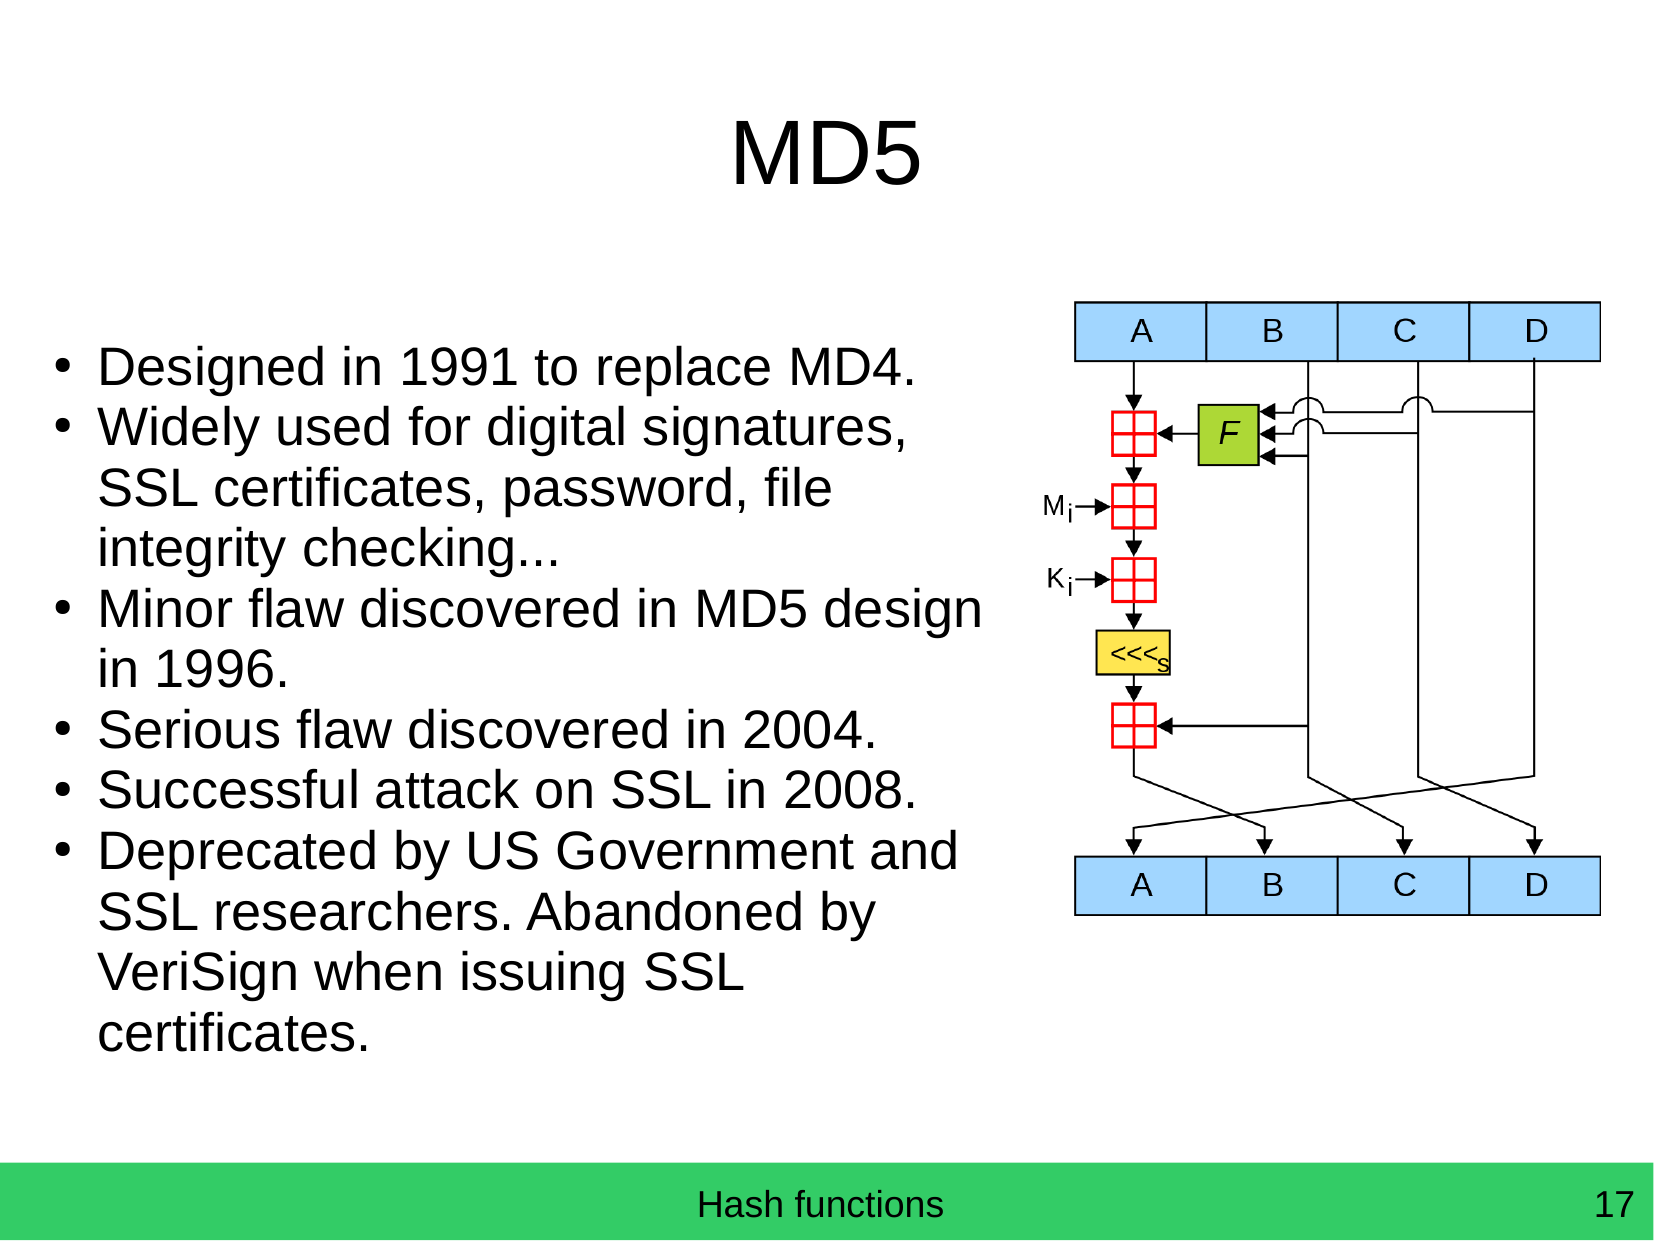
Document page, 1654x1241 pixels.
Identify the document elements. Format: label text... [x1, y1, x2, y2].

picture [1042, 301, 1601, 916]
title MD5 [82, 49, 1571, 257]
text_box Designed in 1991 to replace MD4. Widely used for digital signatures, SSL certificates, password, file integrity checking... Minor flaw discovered in MD5 design in 1996. Serious flaw discovered in 2004. Successful attack on SSL in 2008. Deprecated by US Government and SSL researchers. Abandoned by VeriSign when issuing SSL certificates. [53, 297, 1004, 1102]
